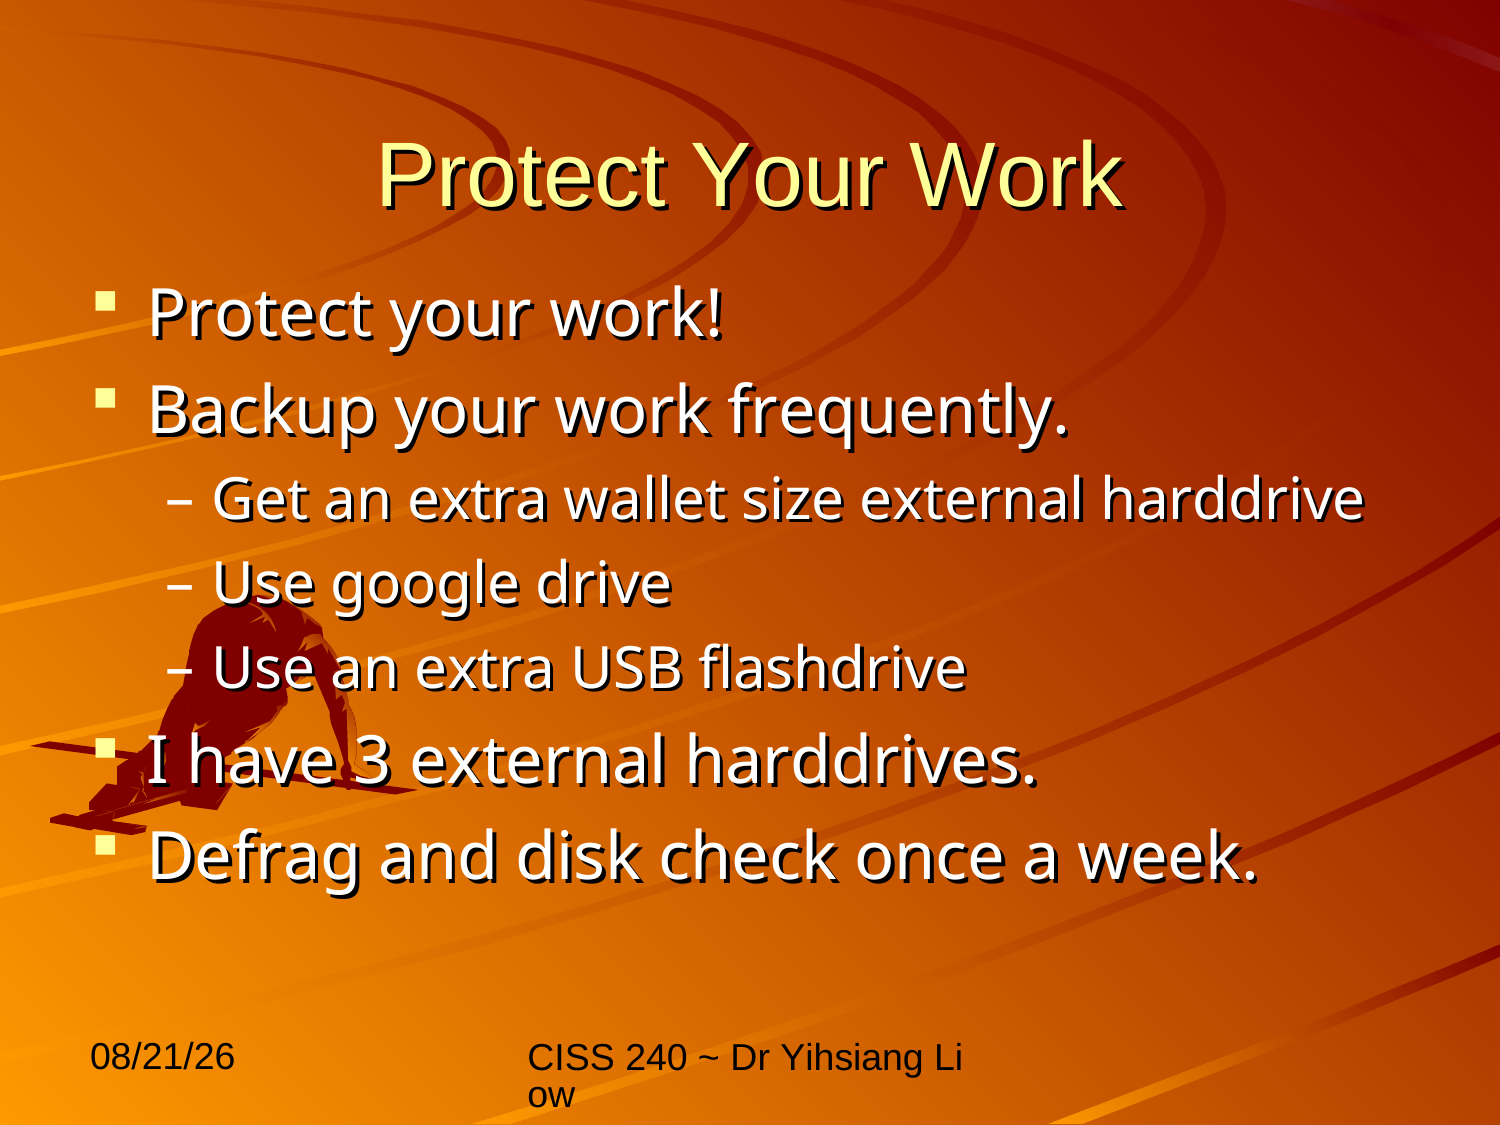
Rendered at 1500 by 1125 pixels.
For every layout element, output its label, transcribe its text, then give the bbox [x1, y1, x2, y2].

list Protect your work! Backup your work frequently. Get an extra wallet size external harddrive Use google drive Use an extra USB flashdrive I have 3 external harddrives. Defrag and disk check once a week. [75, 262, 1426, 1006]
title Protect Your Work [75, 25, 1426, 233]
